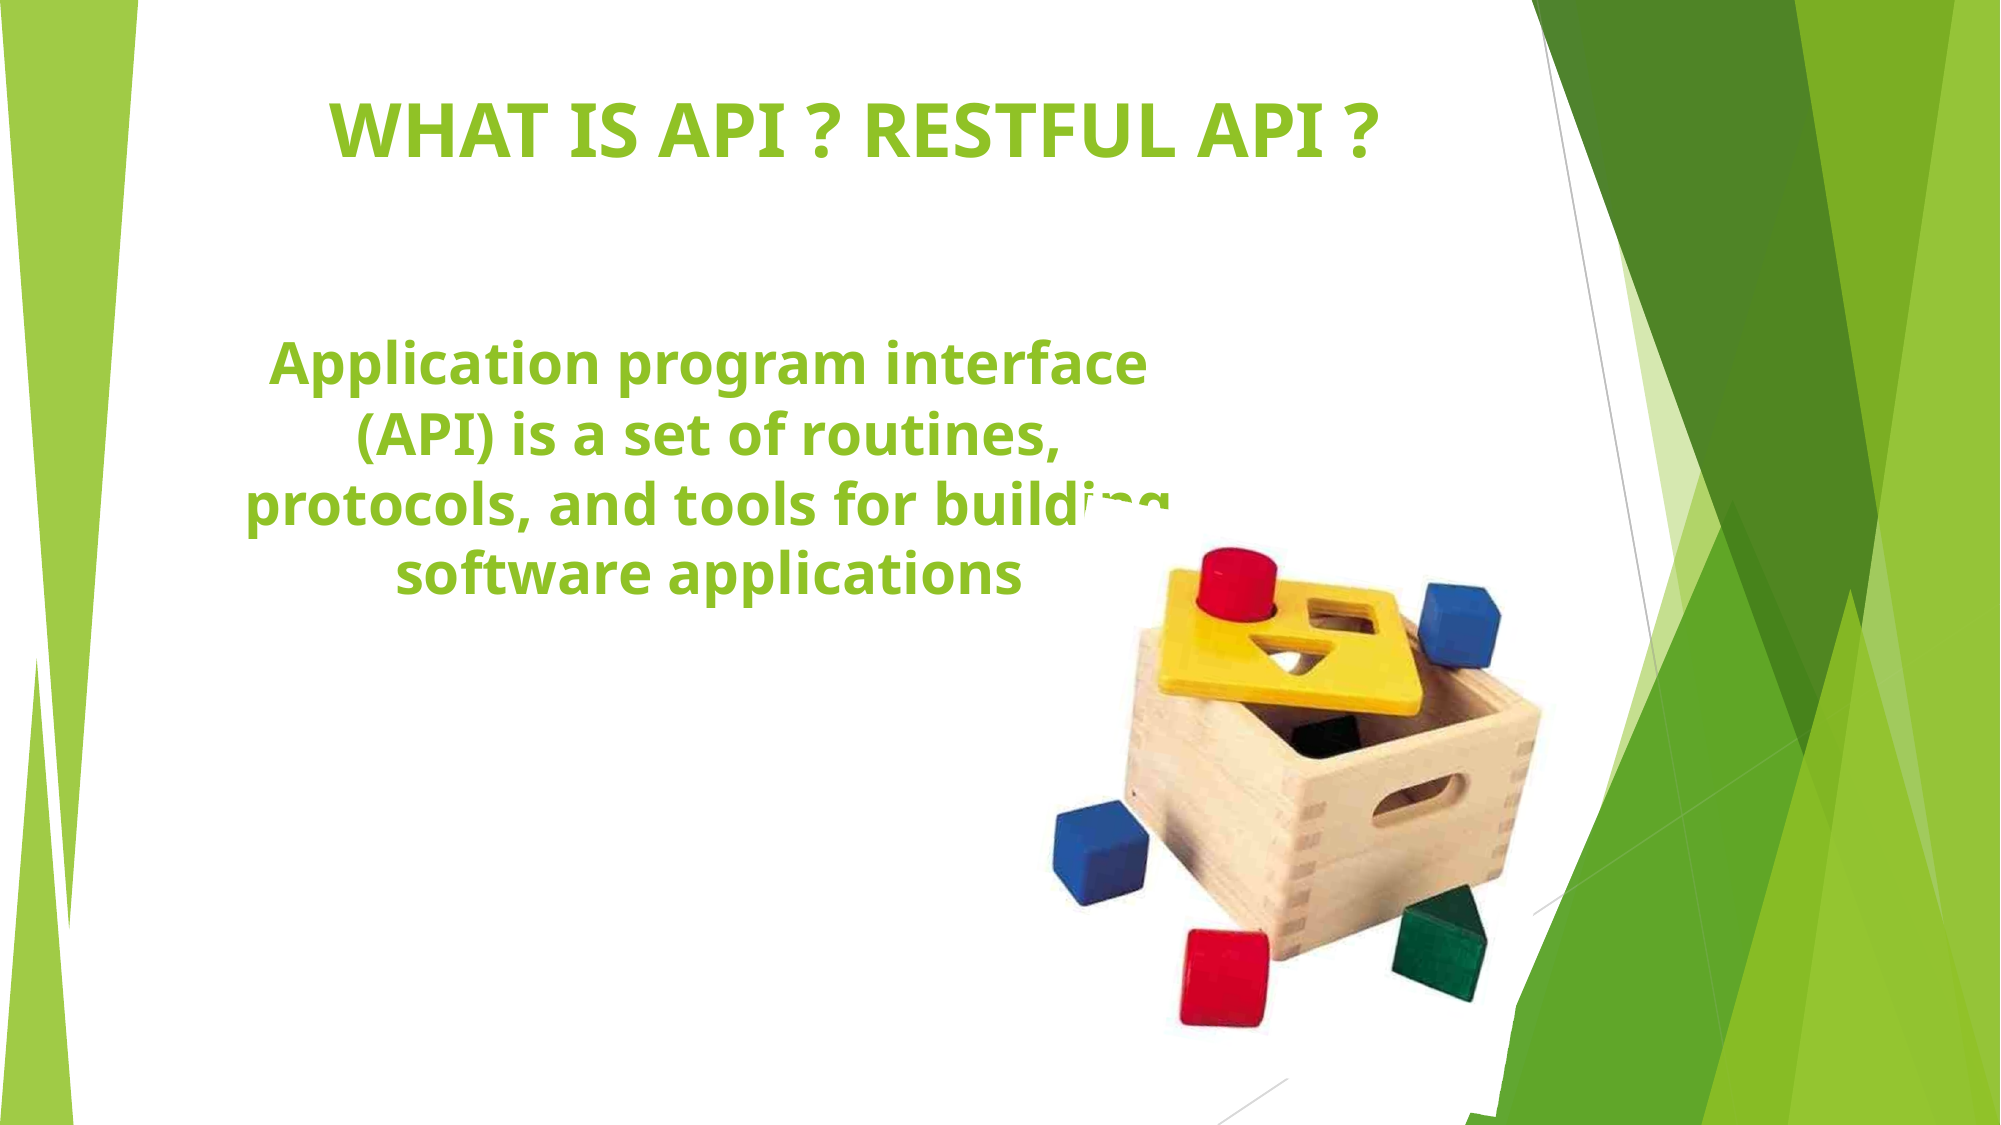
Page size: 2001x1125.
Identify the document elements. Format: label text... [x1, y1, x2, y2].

subtitle Application program interface (API) is a set of routines, protocols, and tools for building software applications [218, 319, 1201, 511]
picture [990, 495, 1593, 1117]
title WHAT IS API ? RESTFUL API ? [315, 75, 1664, 360]
